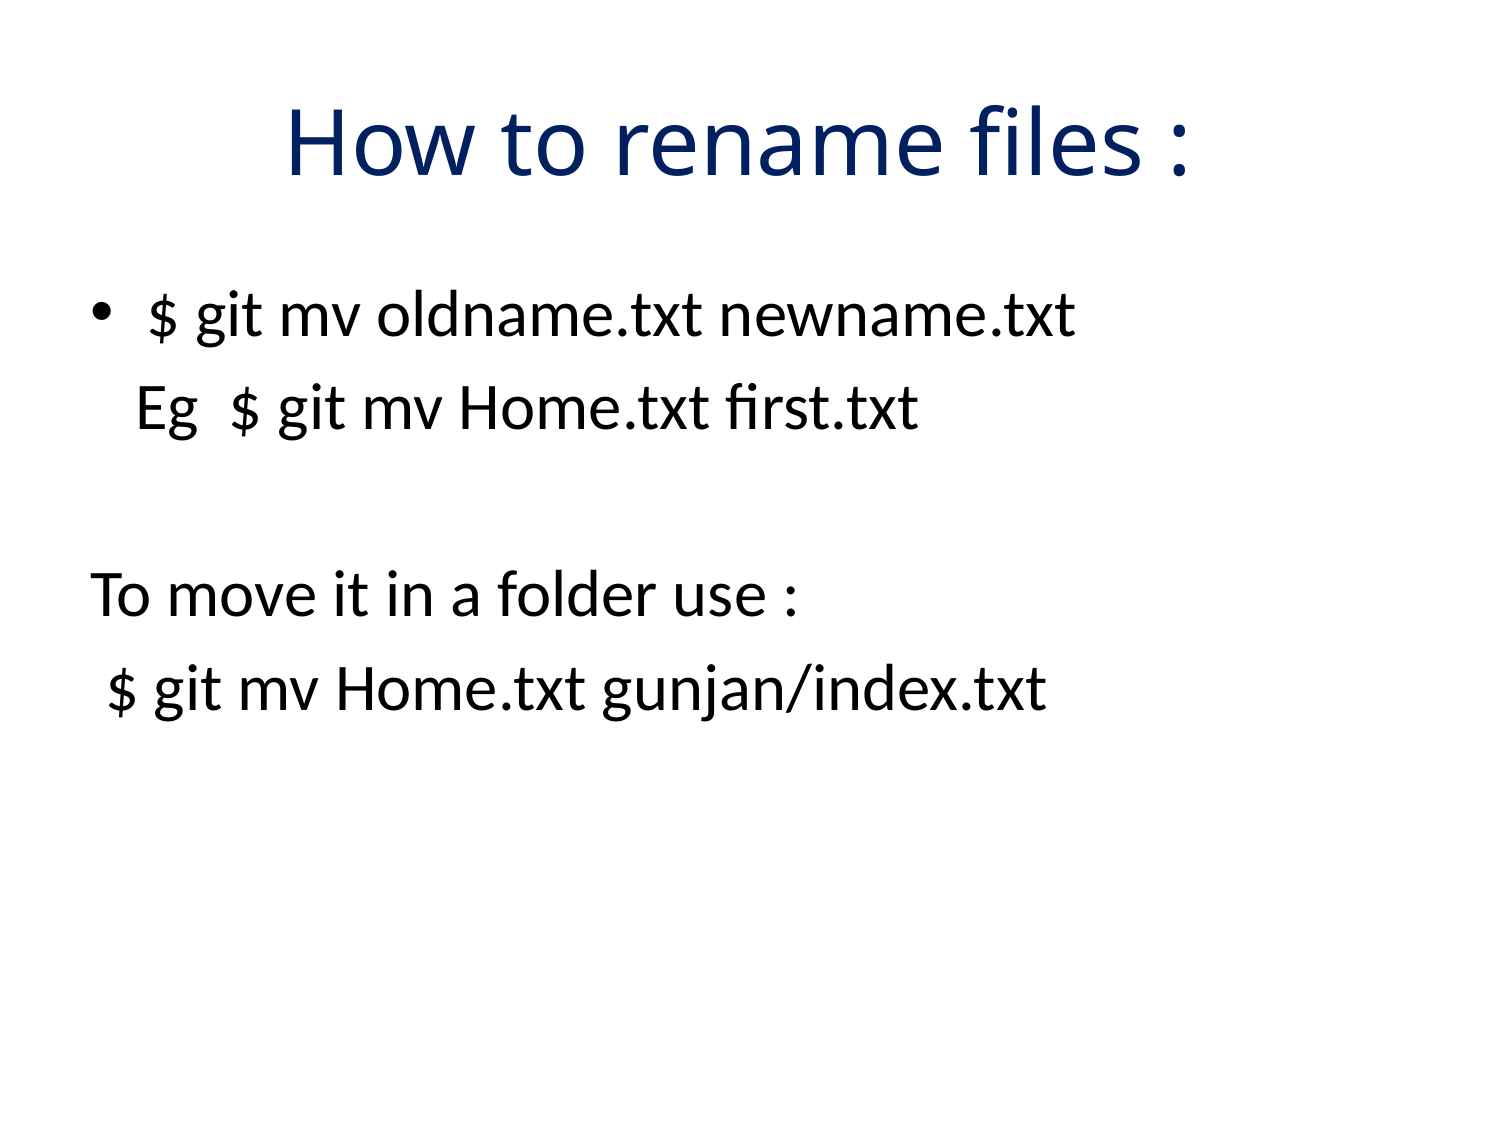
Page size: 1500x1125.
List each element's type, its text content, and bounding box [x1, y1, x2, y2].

title How to rename files : [75, 45, 1425, 233]
list $ git mv oldname.txt newname.txt Eg $ git mv Home.txt first.txt To move it in a folder use : $ git mv Home.txt gunjan/index.txt [75, 262, 1425, 1005]
